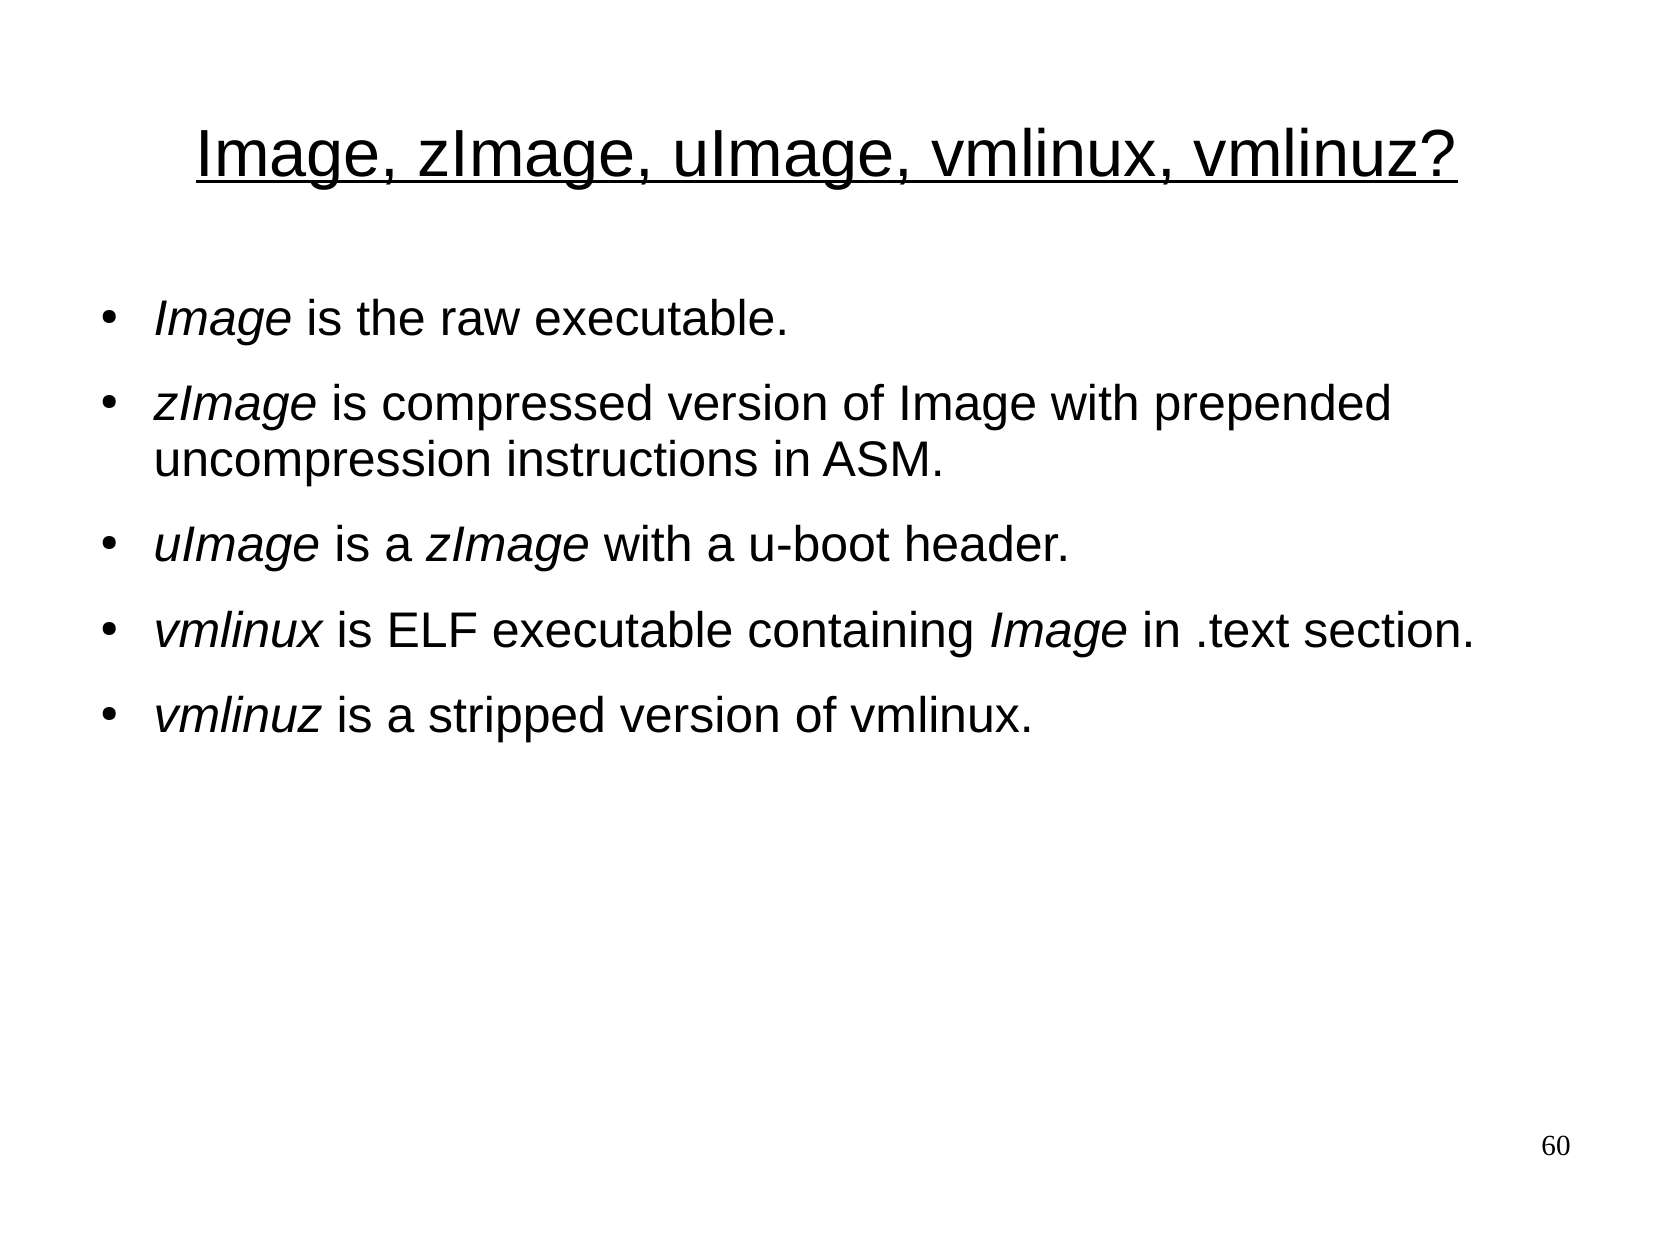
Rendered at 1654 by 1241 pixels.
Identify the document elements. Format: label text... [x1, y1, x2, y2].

list Image is the raw executable. zImage is compressed version of Image with prepended uncompression instructions in ASM. uImage is a zImage with a u-boot header. vmlinux is ELF executable containing Image in .text section. vmlinuz is a stripped version of vmlinux. [82, 290, 1571, 1010]
title Image, zImage, uImage, vmlinux, vmlinuz? [82, 49, 1571, 257]
